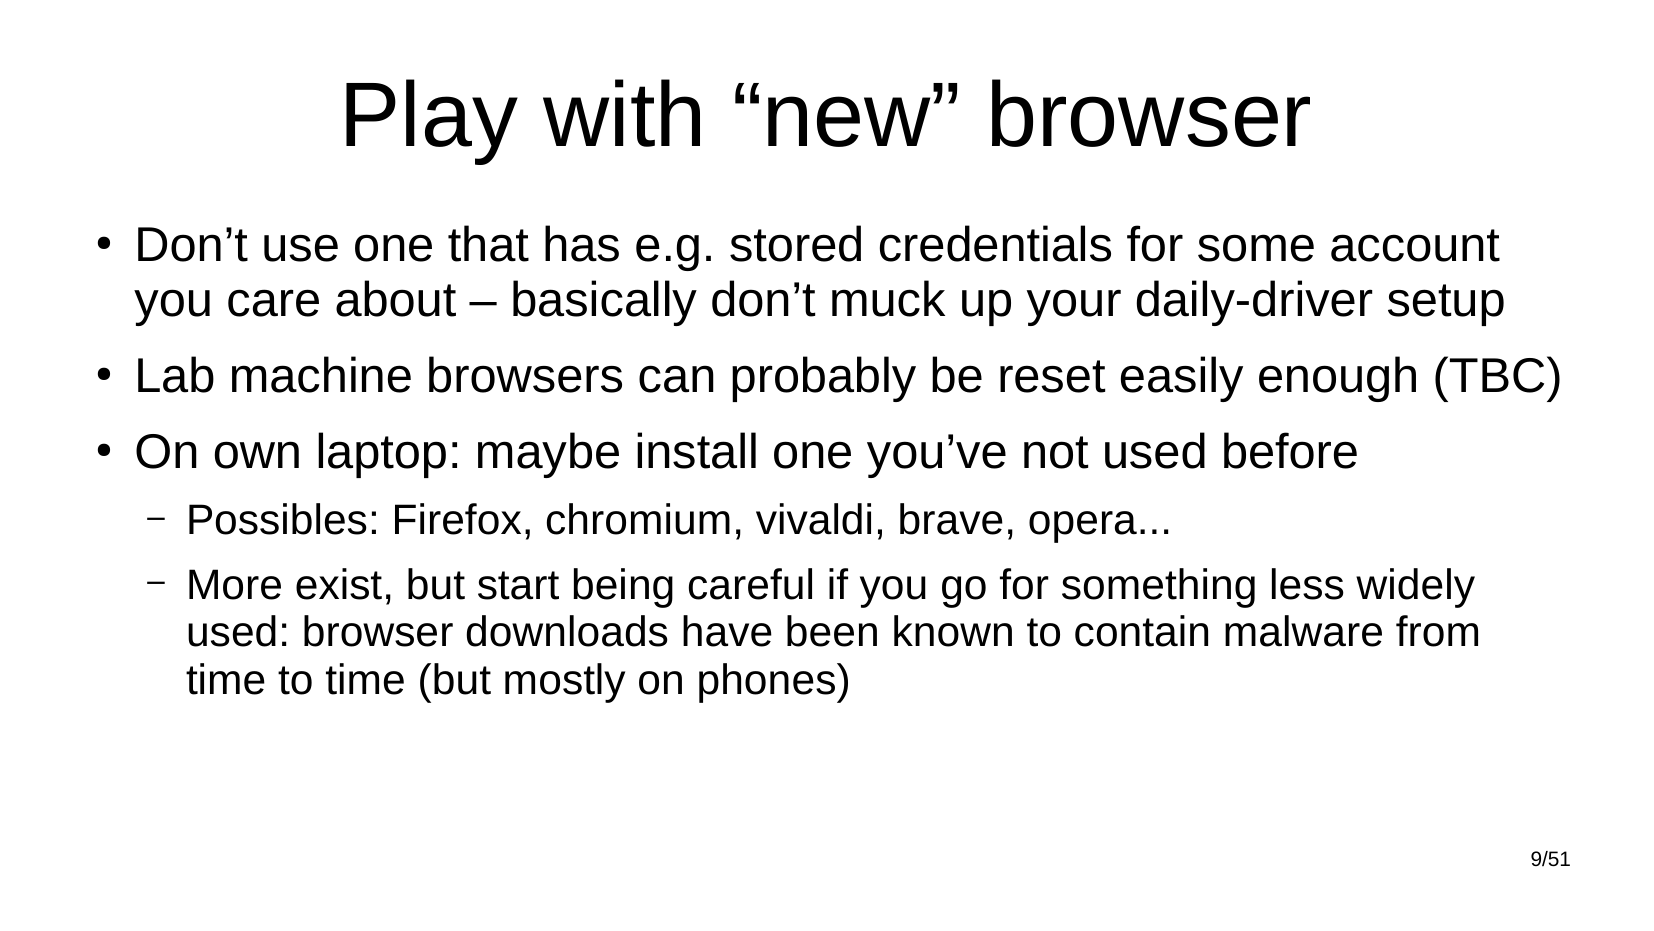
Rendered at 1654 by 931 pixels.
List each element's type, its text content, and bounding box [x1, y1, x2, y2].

list Don’t use one that has e.g. stored credentials for some account you care about – basically don’t muck up your daily-driver setup Lab machine browsers can probably be reset easily enough (TBC) On own laptop: maybe install one you’ve not used before Possibles: Firefox, chromium, vivaldi, brave, opera... More exist, but start being careful if you go for something less widely used: browser downloads have been known to contain malware from time to time (but mostly on phones) [82, 217, 1571, 758]
title Play with “new” browser [82, 37, 1571, 193]
